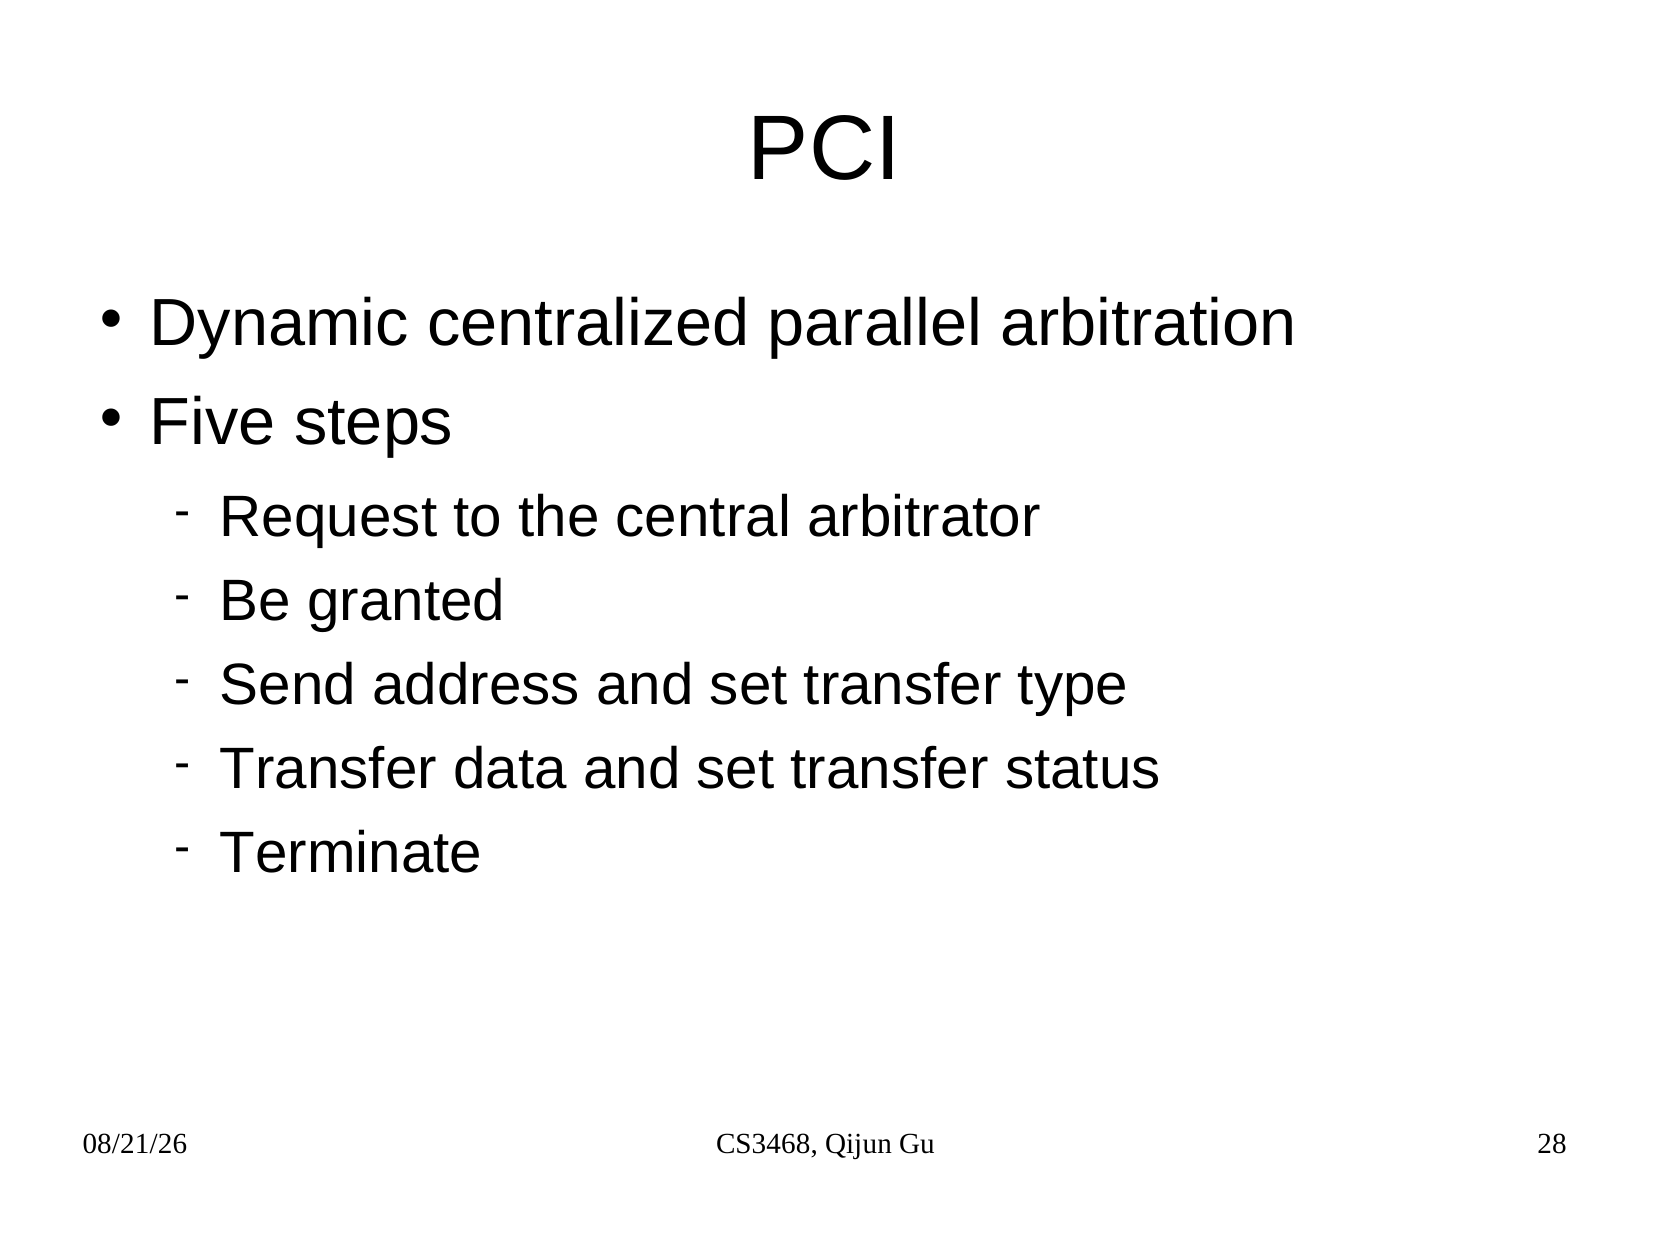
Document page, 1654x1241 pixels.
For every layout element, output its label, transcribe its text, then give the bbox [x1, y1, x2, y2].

list Dynamic centralized parallel arbitration Five steps Request to the central arbitrator Be granted Send address and set transfer type Transfer data and set transfer status Terminate [82, 290, 1567, 1090]
title PCI [82, 56, 1567, 245]
